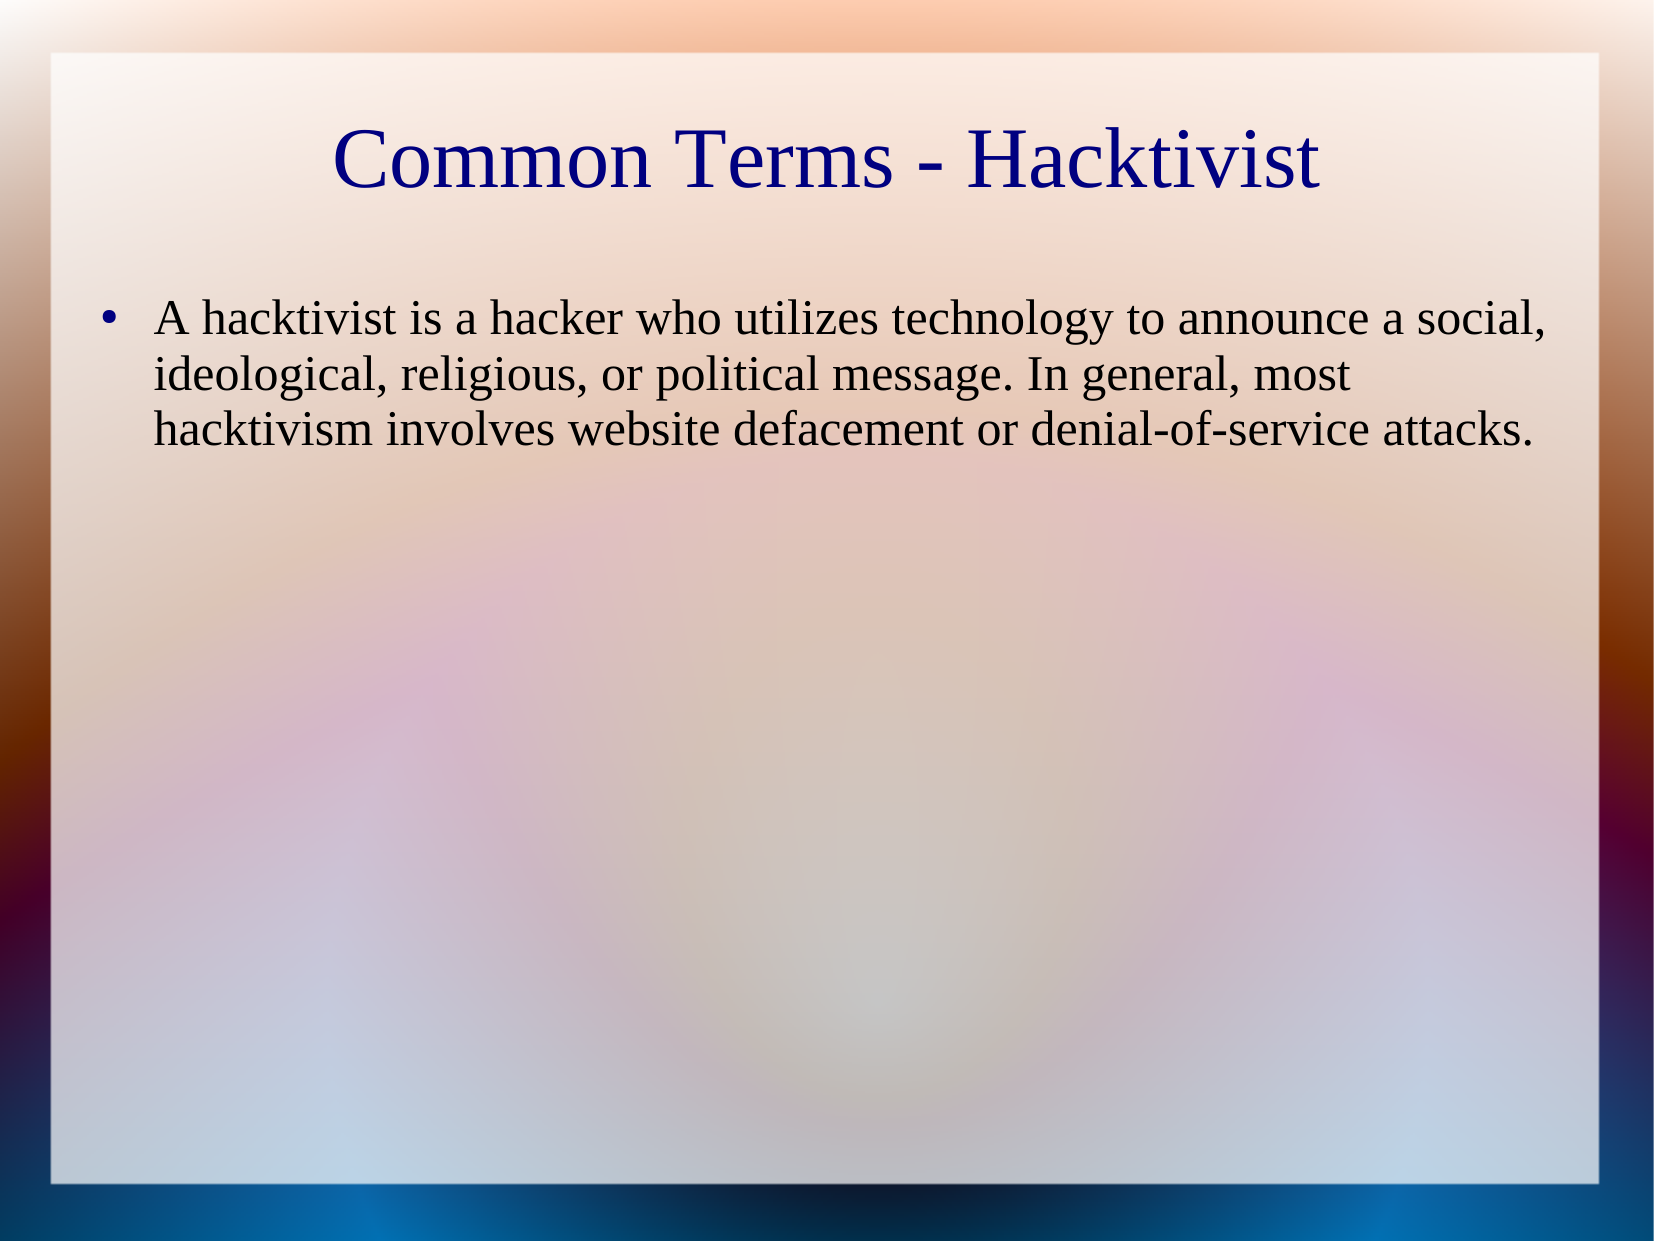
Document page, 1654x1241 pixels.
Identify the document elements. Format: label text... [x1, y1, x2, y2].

title Common Terms - Hacktivist [82, 55, 1571, 263]
list A hacktivist is a hacker who utilizes technology to announce a social, ideological, religious, or political message. In general, most hacktivism involves website defacement or denial-of-service attacks. [82, 290, 1571, 1072]
picture [0, 0, 1654, 1241]
